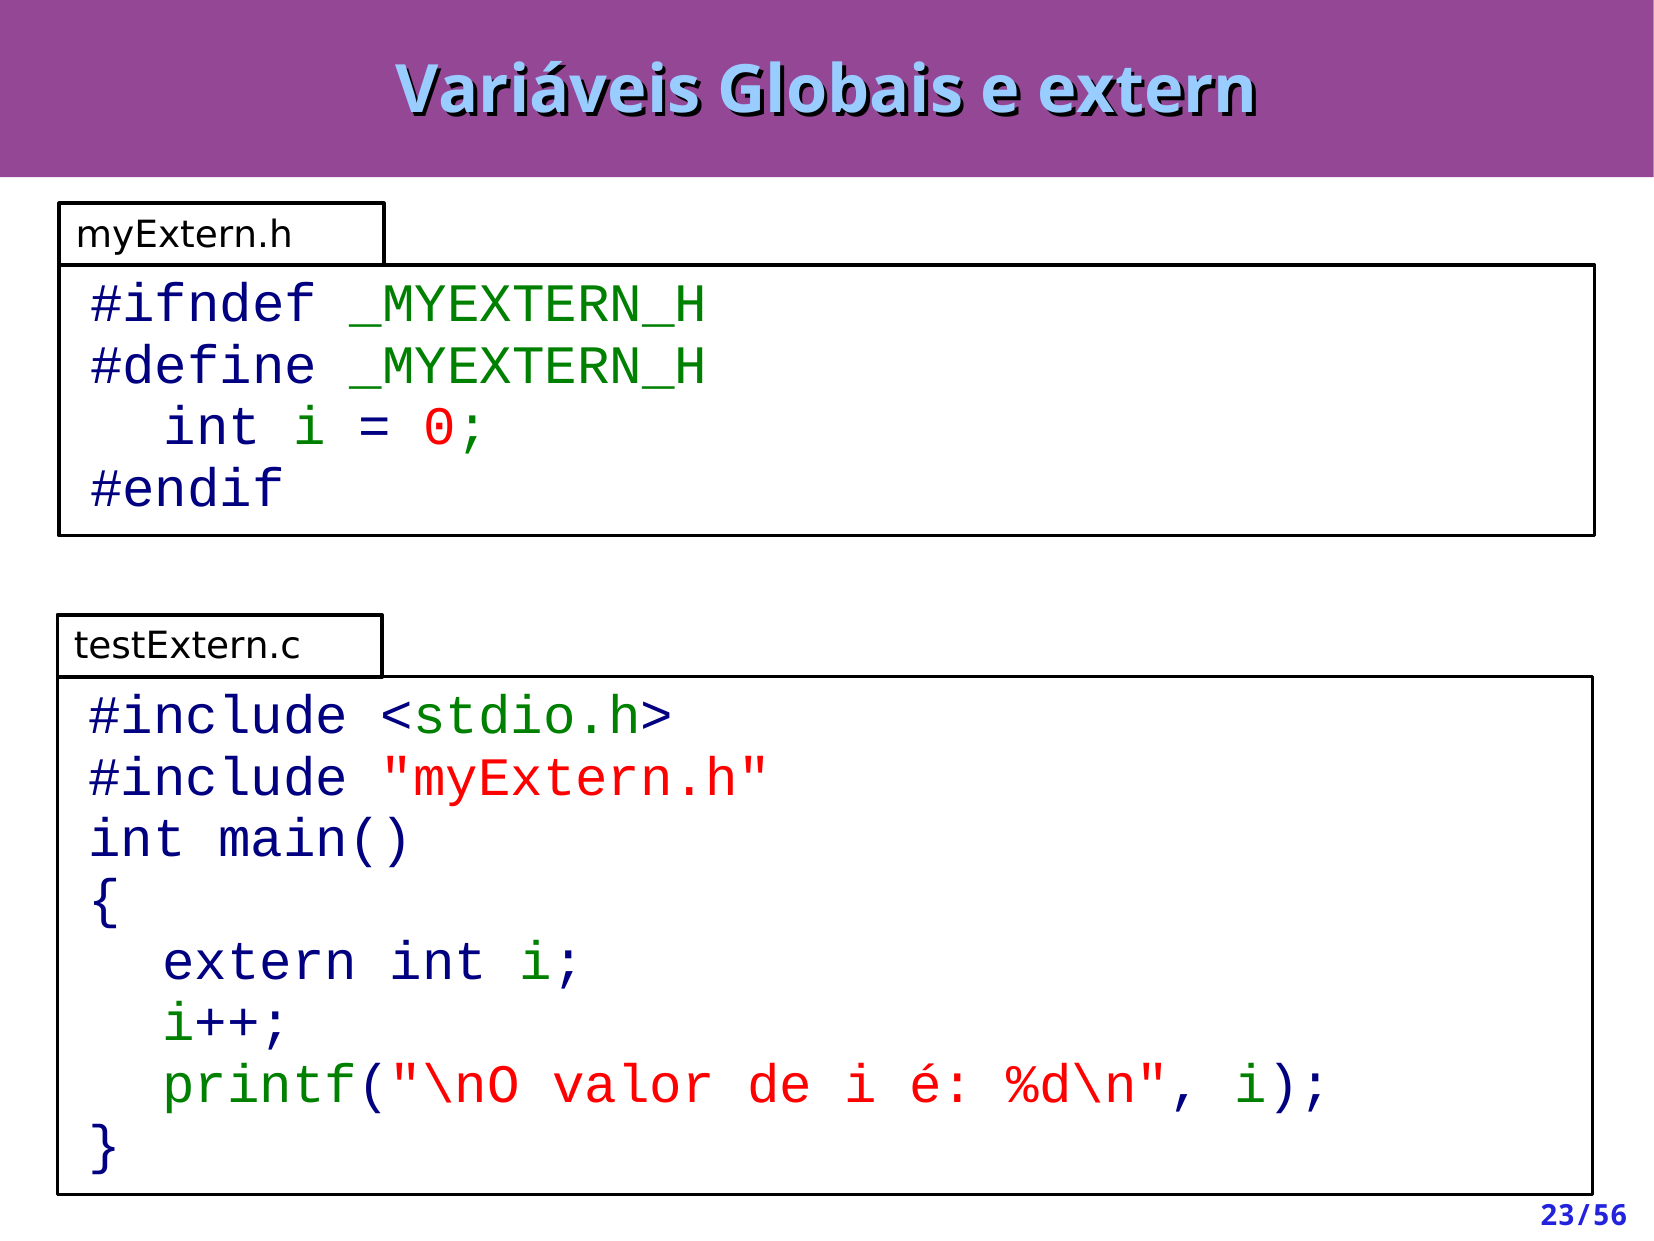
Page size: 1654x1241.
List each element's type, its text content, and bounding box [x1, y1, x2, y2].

text_box #ifndef _MYEXTERN_H #define _MYEXTERN_H int i = 0; #endif [59, 264, 1595, 536]
text_box testExtern.c [57, 614, 383, 678]
title Variáveis Globais e extern [82, 0, 1571, 176]
text_box #include <stdio.h> #include "myExtern.h" int main() { extern int i; i++; printf("\nO valor de i é: %d\n", i); } [57, 676, 1593, 1195]
text_box myExtern.h [59, 203, 384, 266]
